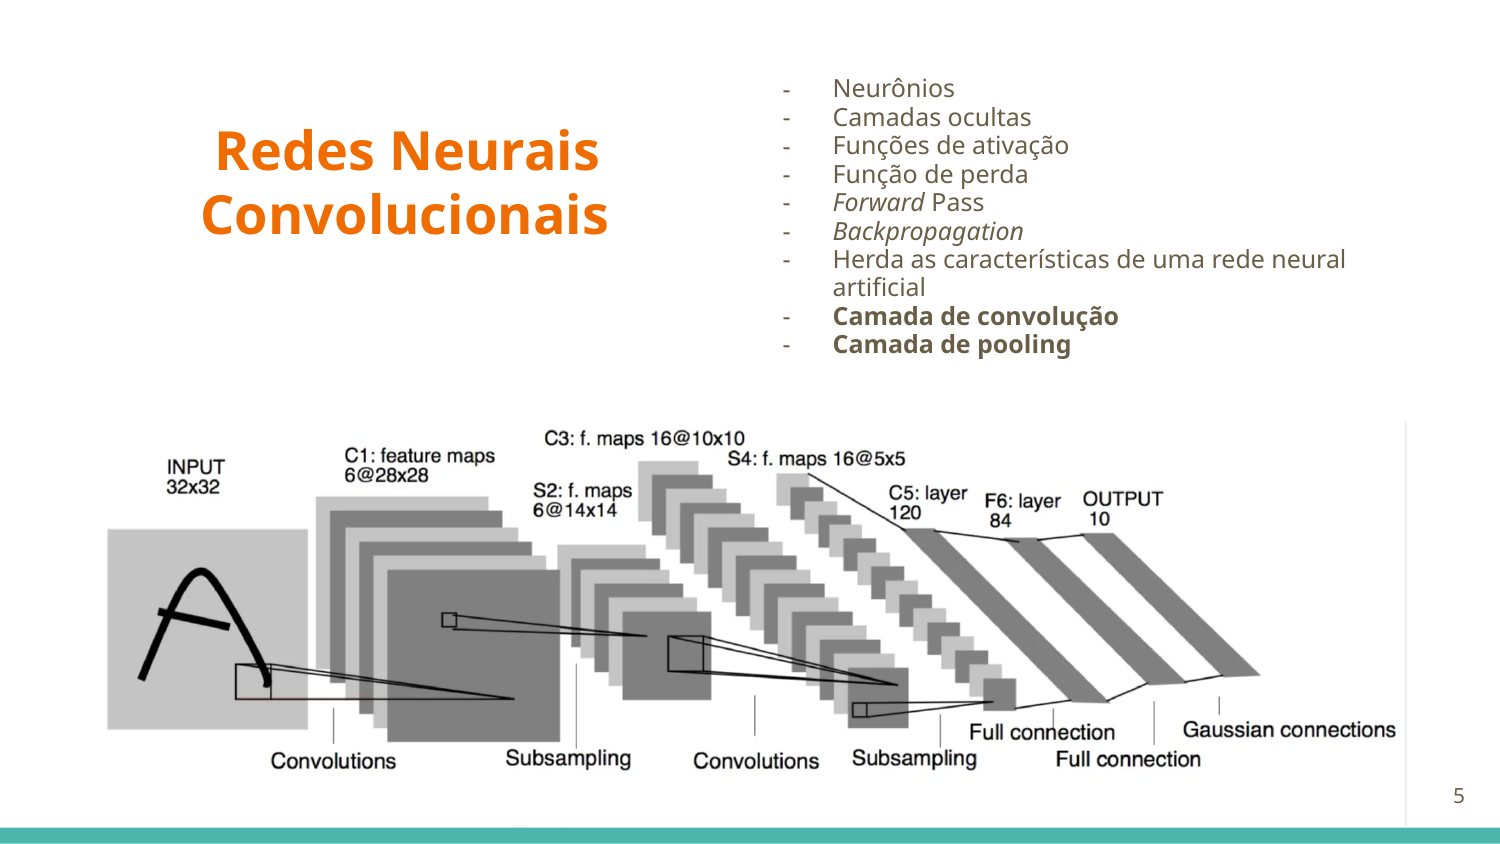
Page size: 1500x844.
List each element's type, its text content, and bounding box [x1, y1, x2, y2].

slide_number <number> [1389, 764, 1480, 830]
list Neurônios Camadas ocultas Funções de ativação Função de perda Forward Pass Backpropagation Herda as características de uma rede neural artificial Camada de convolução Camada de pooling [742, 60, 1427, 377]
picture [93, 421, 1407, 827]
title Redes Neurais Convolucionais [185, 101, 670, 323]
